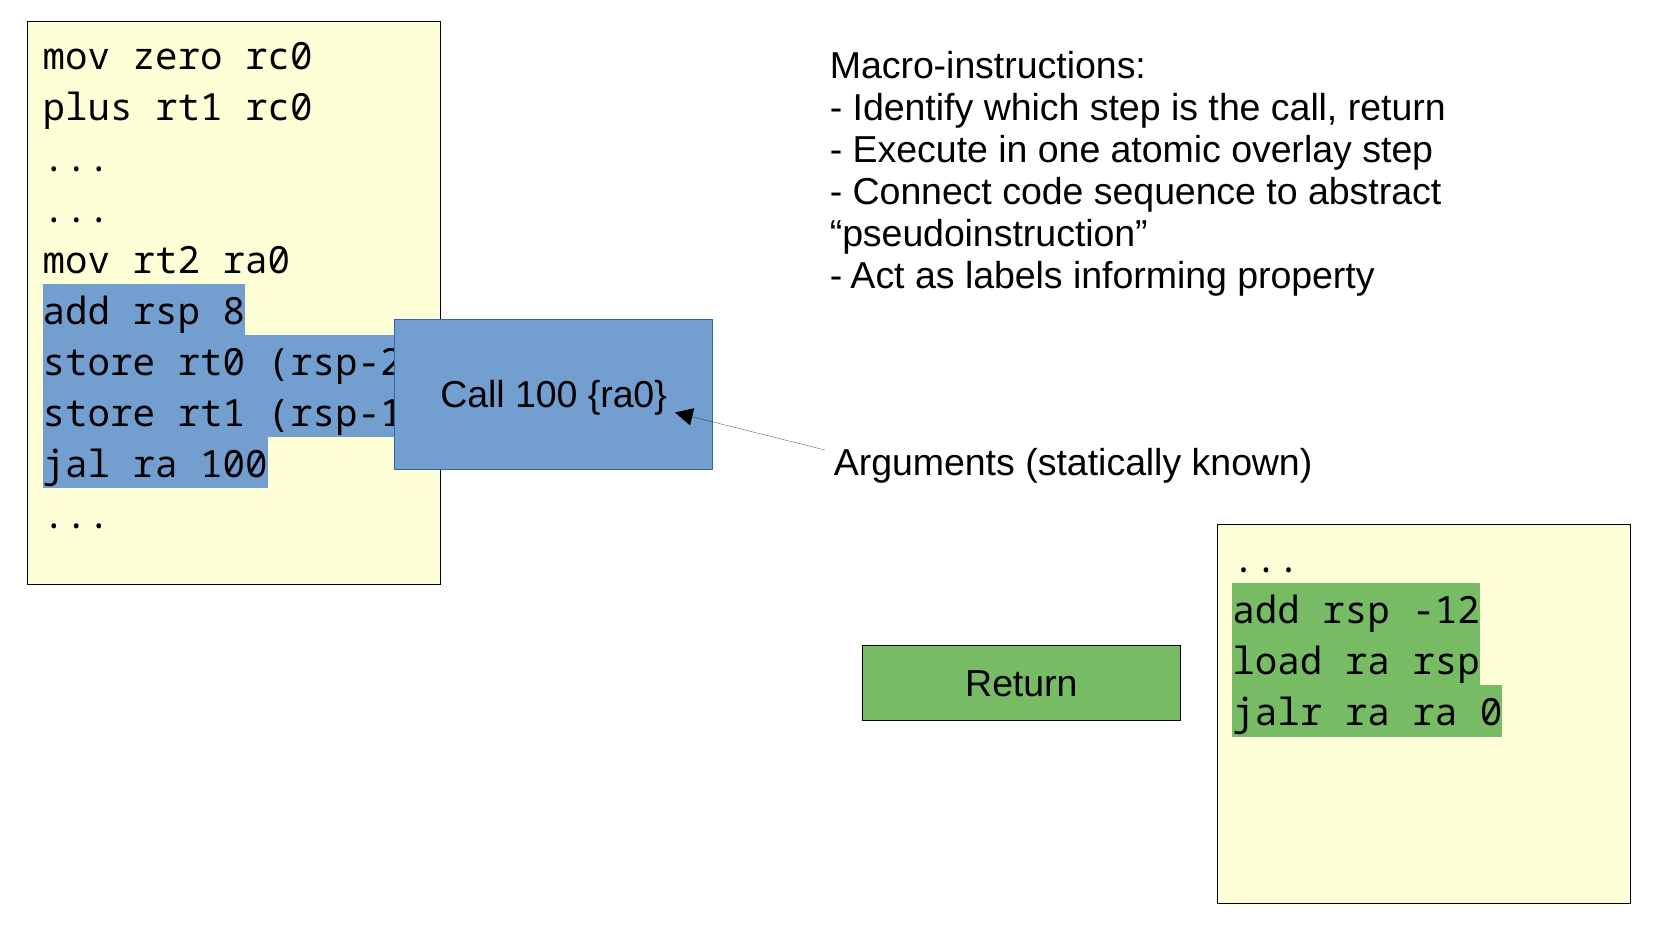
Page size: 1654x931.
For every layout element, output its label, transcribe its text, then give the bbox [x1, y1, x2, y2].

text_box ... add rsp -12 load ra rsp jalr ra ra 0 [1217, 524, 1631, 904]
text_box Arguments (statically known) [819, 434, 1328, 491]
text_box Macro-instructions: - Identify which step is the call, return - Execute in one atomic overlay step - Connect code sequence to abstract “pseudoinstruction” - Act as labels informing property [814, 37, 1461, 305]
text_box mov zero rc0 plus rt1 rc0 ... ... mov rt2 ra0 add rsp 8 store rt0 (rsp-2) store rt1 (rsp-1) jal ra 100 ... [27, 21, 441, 585]
text_box Return [862, 645, 1181, 721]
text_box Call 100 {ra0} [394, 319, 713, 470]
